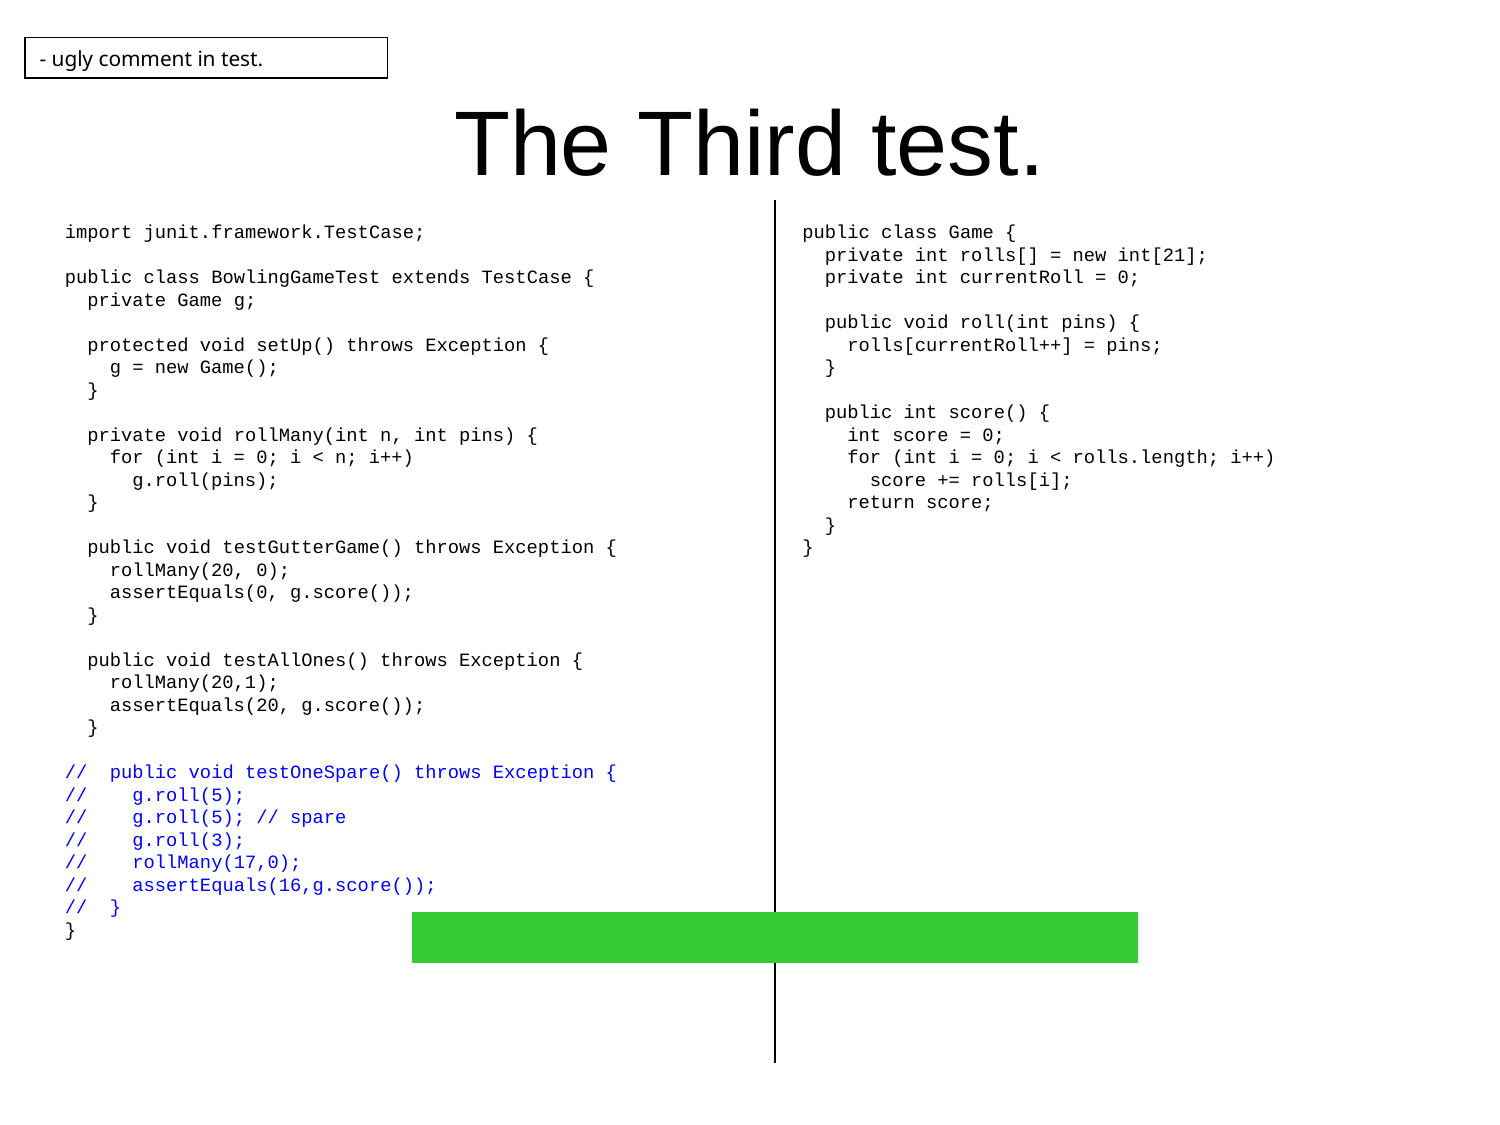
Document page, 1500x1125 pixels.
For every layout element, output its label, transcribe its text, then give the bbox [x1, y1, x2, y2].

text_box - ugly comment in test. [24, 37, 388, 78]
text_box public class Game { private int rolls[] = new int[21]; private int currentRoll = 0; public void roll(int pins) { rolls[currentRoll++] = pins; } public int score() { int score = 0; for (int i = 0; i < rolls.length; i++) score += rolls[i]; return score; } } [787, 212, 1451, 566]
text_box [412, 912, 1138, 963]
text_box import junit.framework.TestCase; public class BowlingGameTest extends TestCase { private Game g; protected void setUp() throws Exception { g = new Game(); } private void rollMany(int n, int pins) { for (int i = 0; i < n; i++) g.roll(pins); } public void testGutterGame() throws Exception { rollMany(20, 0); assertEquals(0, g.score()); } public void testAllOnes() throws Exception { rollMany(20,1); assertEquals(20, g.score()); } // public void testOneSpare() throws Exception { // g.roll(5); // g.roll(5); // spare // g.roll(3); // rollMany(17,0); // assertEquals(16,g.score()); // } } [50, 212, 713, 948]
title The Third test. [75, 45, 1426, 233]
